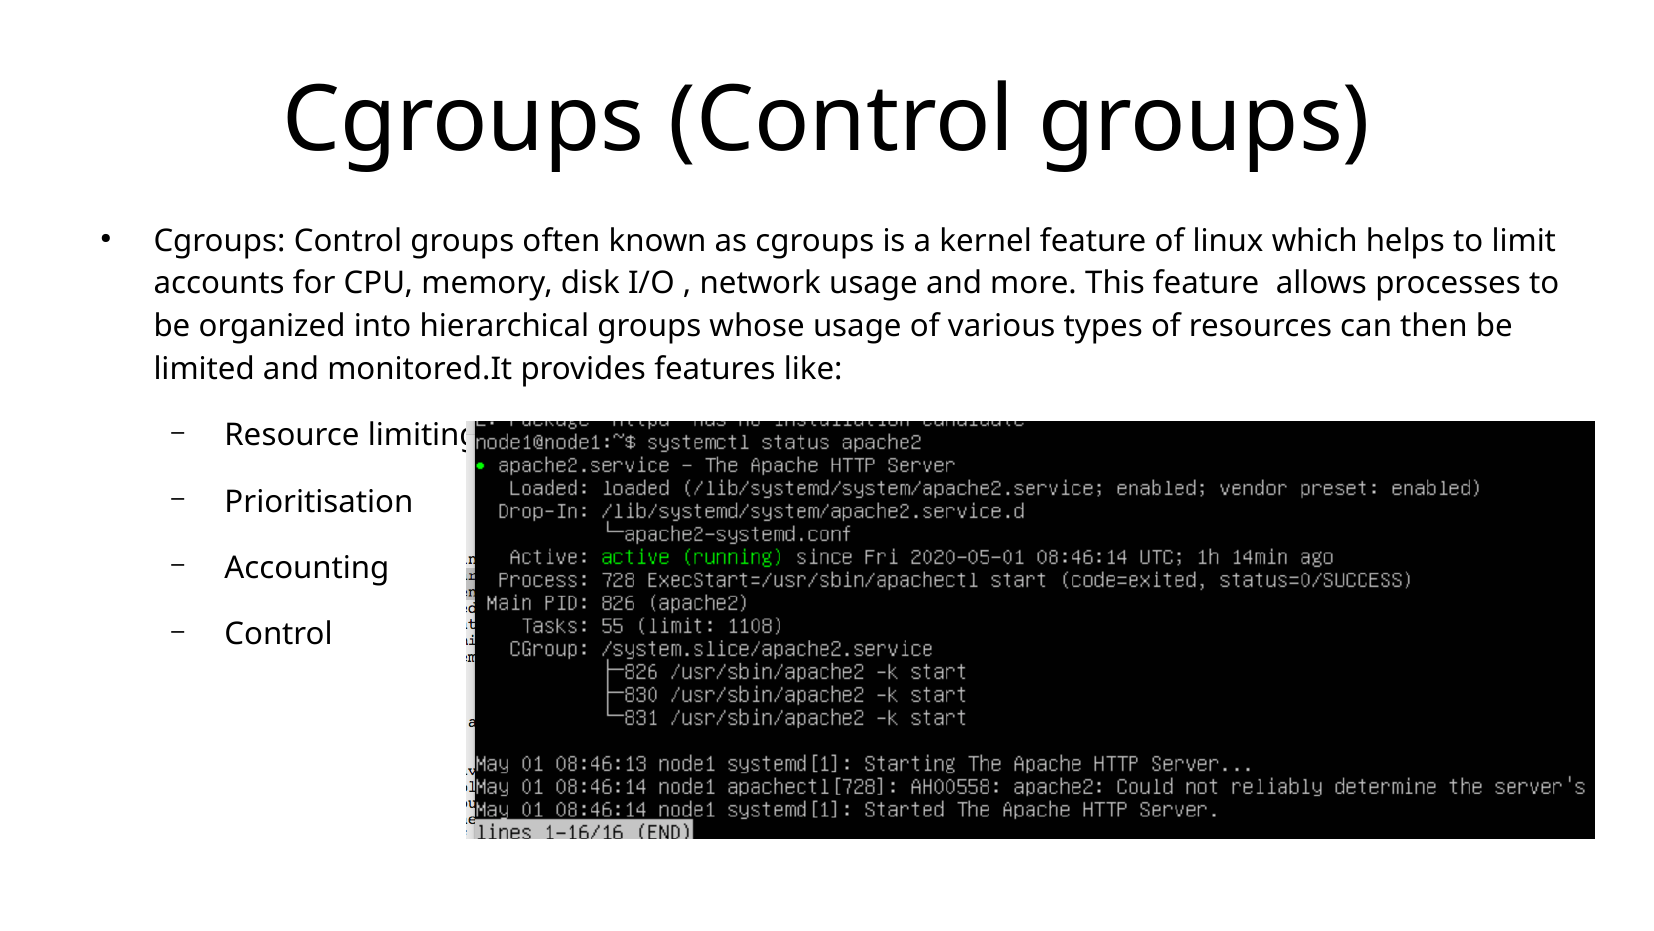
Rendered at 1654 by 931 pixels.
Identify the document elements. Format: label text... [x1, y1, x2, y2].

title Cgroups (Control groups) [82, 37, 1571, 193]
picture [466, 421, 1595, 839]
list Cgroups: Control groups often known as cgroups is a kernel feature of linux which helps to limit accounts for CPU, memory, disk I/O , network usage and more. This feature allows processes to be organized into hierarchical groups whose usage of various types of resources can then be limited and monitored.It provides features like: Resource limiting Prioritisation Accounting Control [82, 217, 1571, 758]
